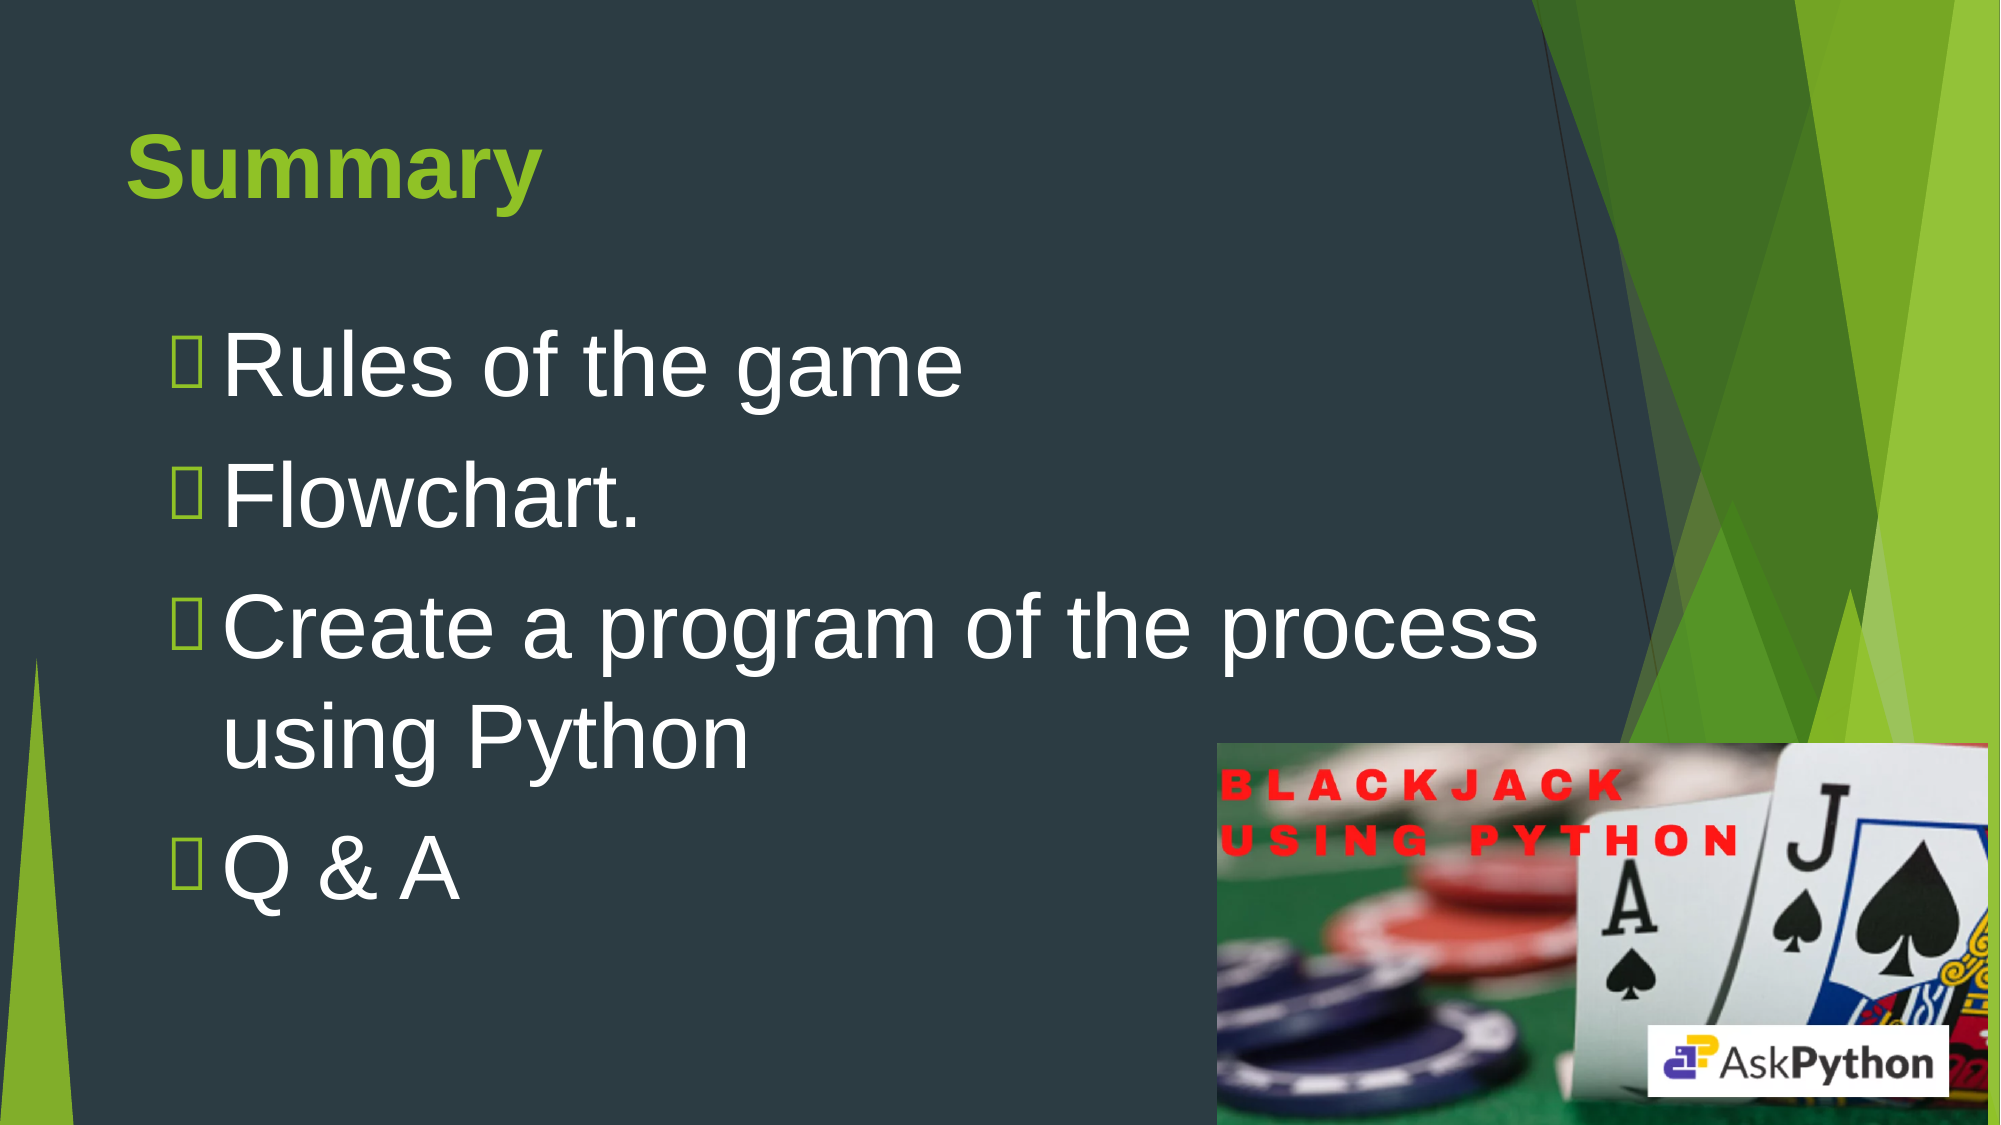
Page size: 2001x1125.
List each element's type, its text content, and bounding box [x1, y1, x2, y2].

title Summary [111, 99, 1522, 317]
list Rules of the game Flowchart. Create a program of the process using Python Q & A [150, 297, 1600, 935]
picture [1217, 743, 1988, 1125]
